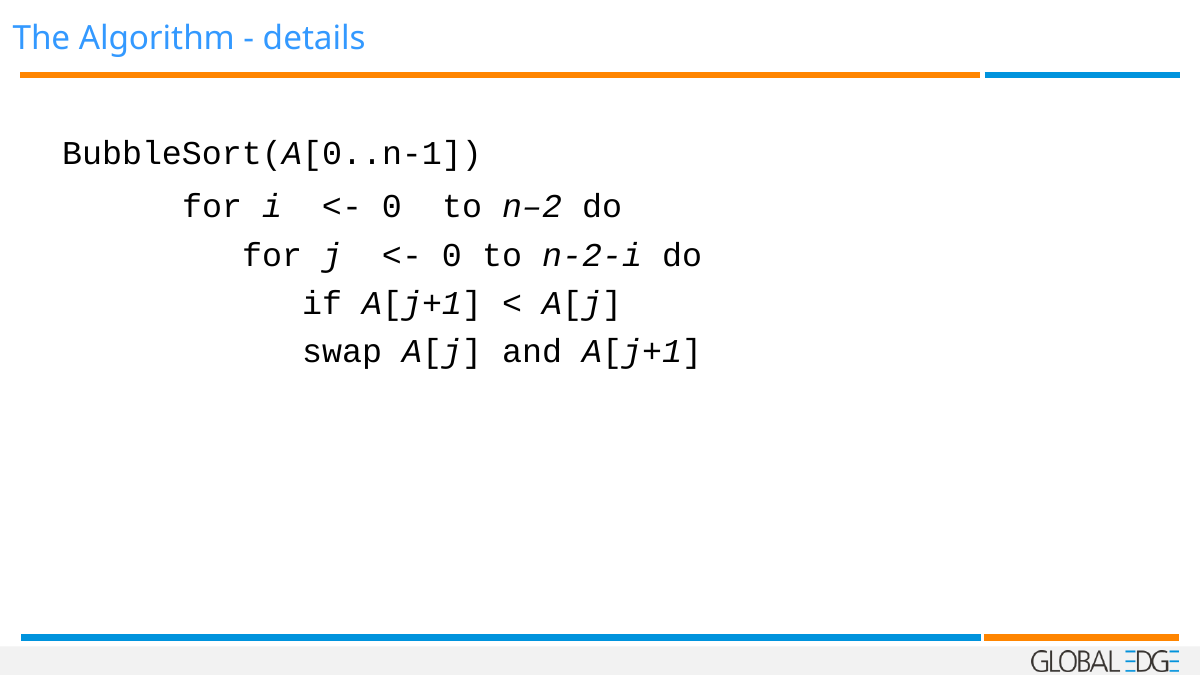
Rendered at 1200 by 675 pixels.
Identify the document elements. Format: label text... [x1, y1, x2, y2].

text_box BubbleSort(A[0..n-1]) for i <- 0 to n–2 do for j <- 0 to n-2-i do if A[j+1] < A[j] swap A[j] and A[j+1] [47, 129, 839, 507]
title The Algorithm - details [12, 9, 1088, 64]
picture [1031, 650, 1179, 672]
